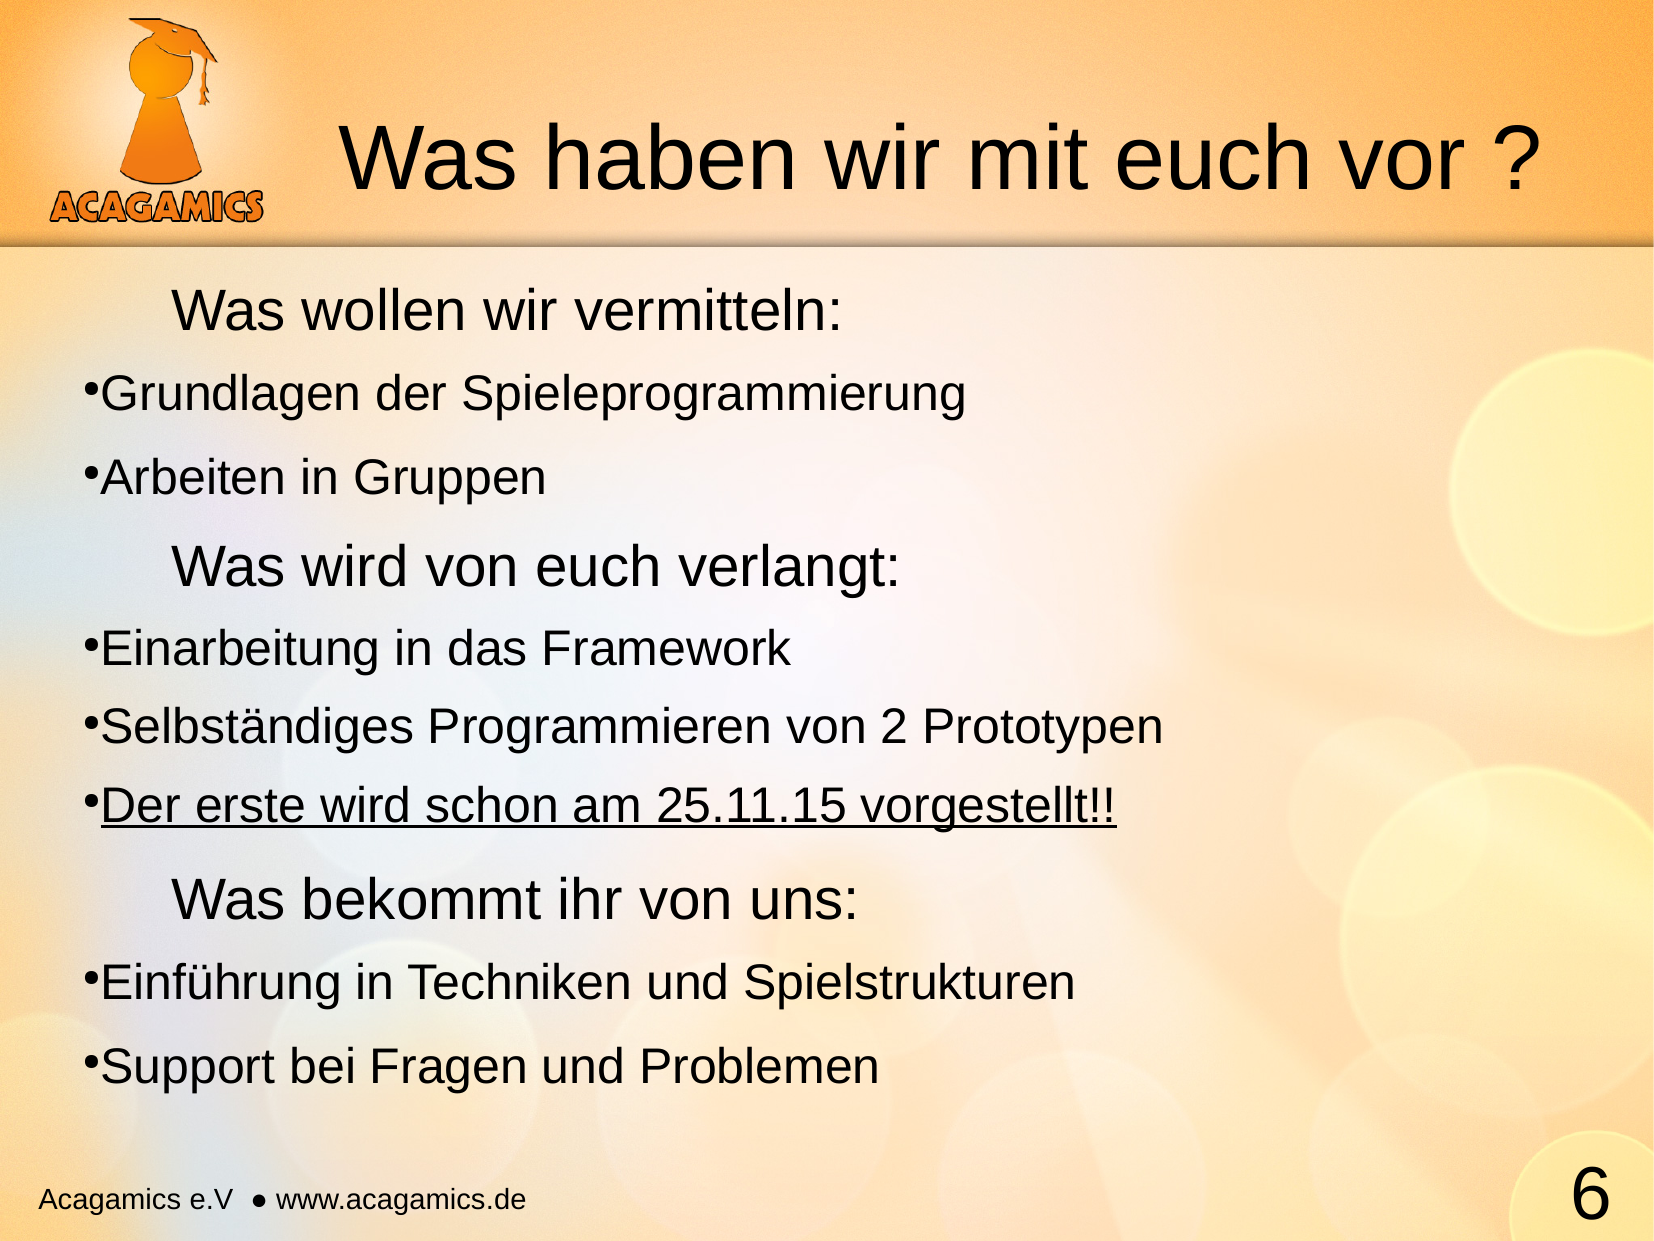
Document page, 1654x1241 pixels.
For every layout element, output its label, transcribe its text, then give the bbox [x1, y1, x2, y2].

list Was wollen wir vermitteln: Grundlagen der Spieleprogrammierung Arbeiten in Gruppen Was wird von euch verlangt: Einarbeitung in das Framework Selbständiges Programmieren von 2 Prototypen Der erste wird schon am 25.11.15 vorgestellt!! Was bekommt ihr von uns: Einführung in Techniken und Spielstrukturen Support bei Fragen und Problemen [82, 272, 1571, 1136]
title Was haben wir mit euch vor ? [82, 49, 1571, 257]
text_box [1517, 1151, 1654, 1241]
